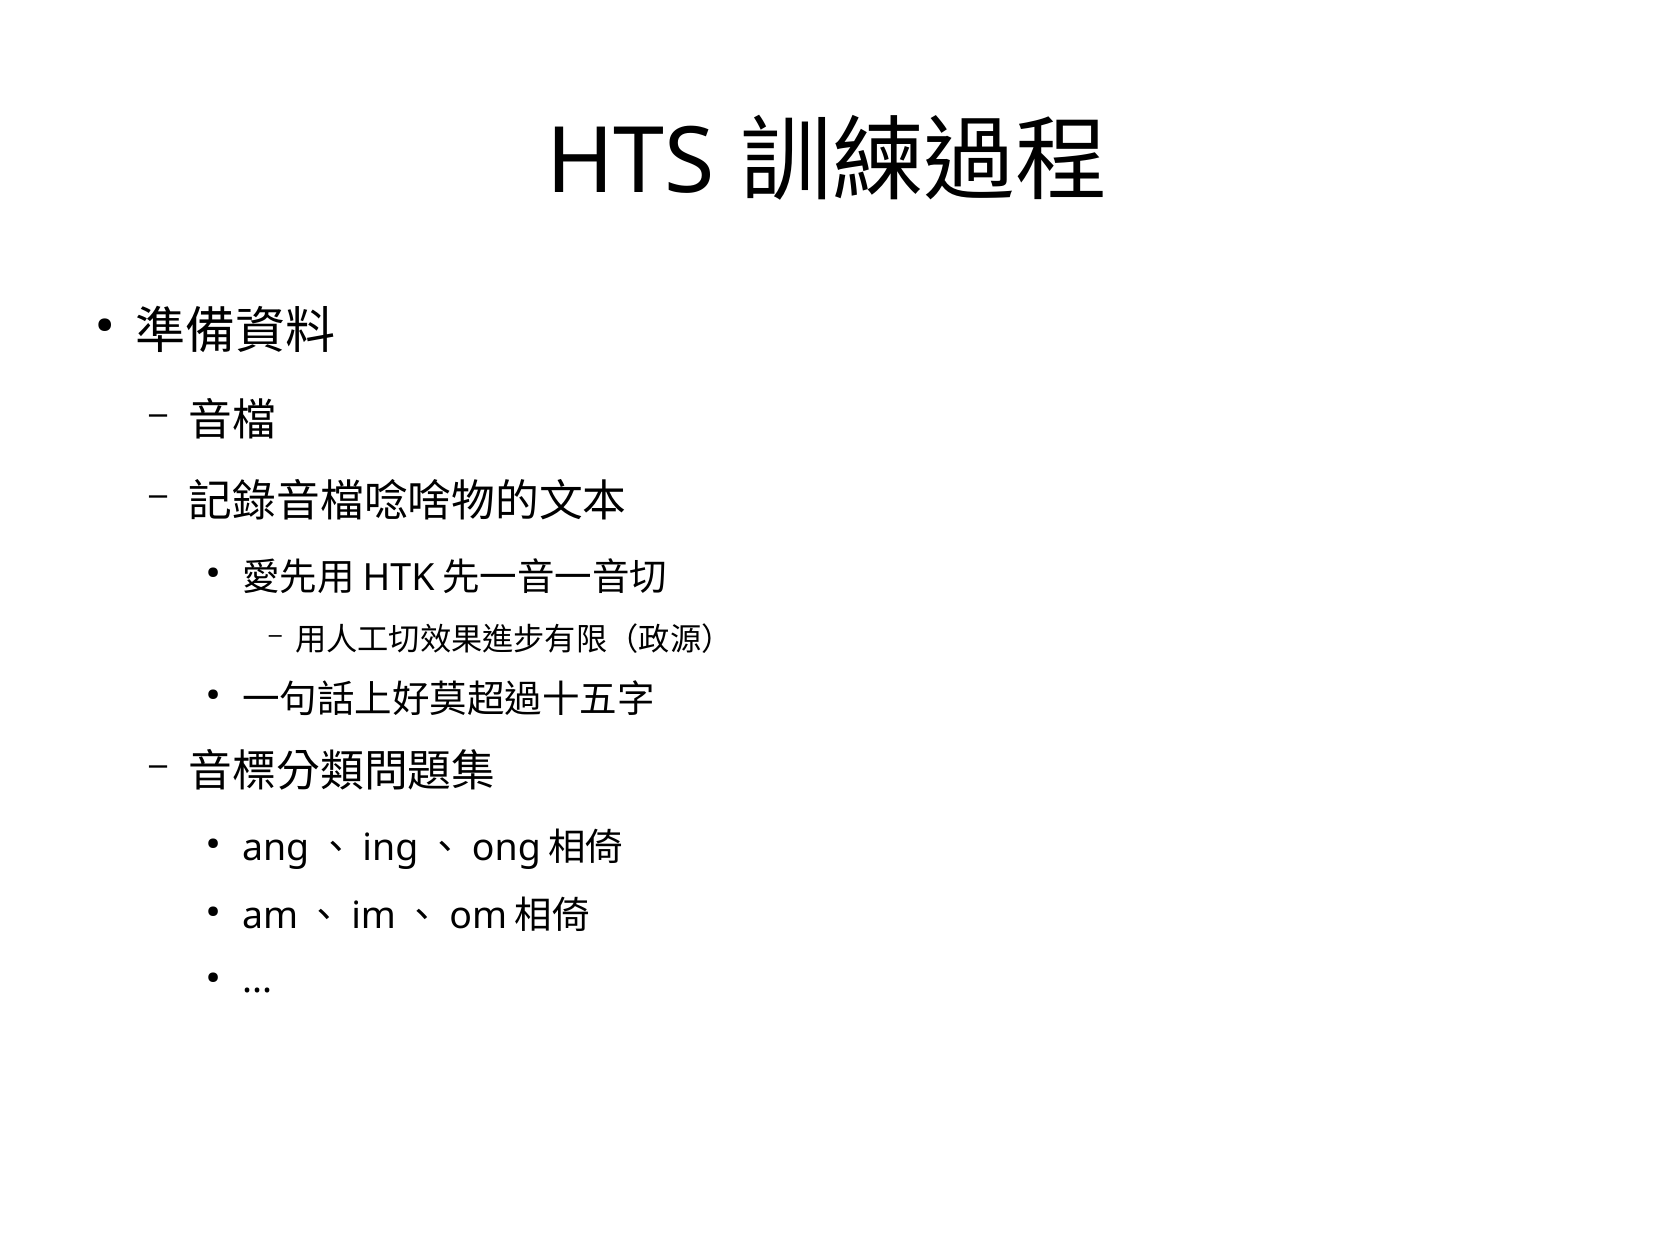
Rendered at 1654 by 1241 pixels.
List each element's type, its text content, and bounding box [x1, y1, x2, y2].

list 準備資料 音檔 記錄音檔唸啥物的文本 愛先用HTK先一音一音切 用人工切效果進步有限（政源） 一句話上好莫超過十五字 音標分類問題集 ang、ing、ong相倚 am、im、om相倚 ... [82, 290, 1538, 1010]
title HTS訓練過程 [82, 49, 1571, 257]
